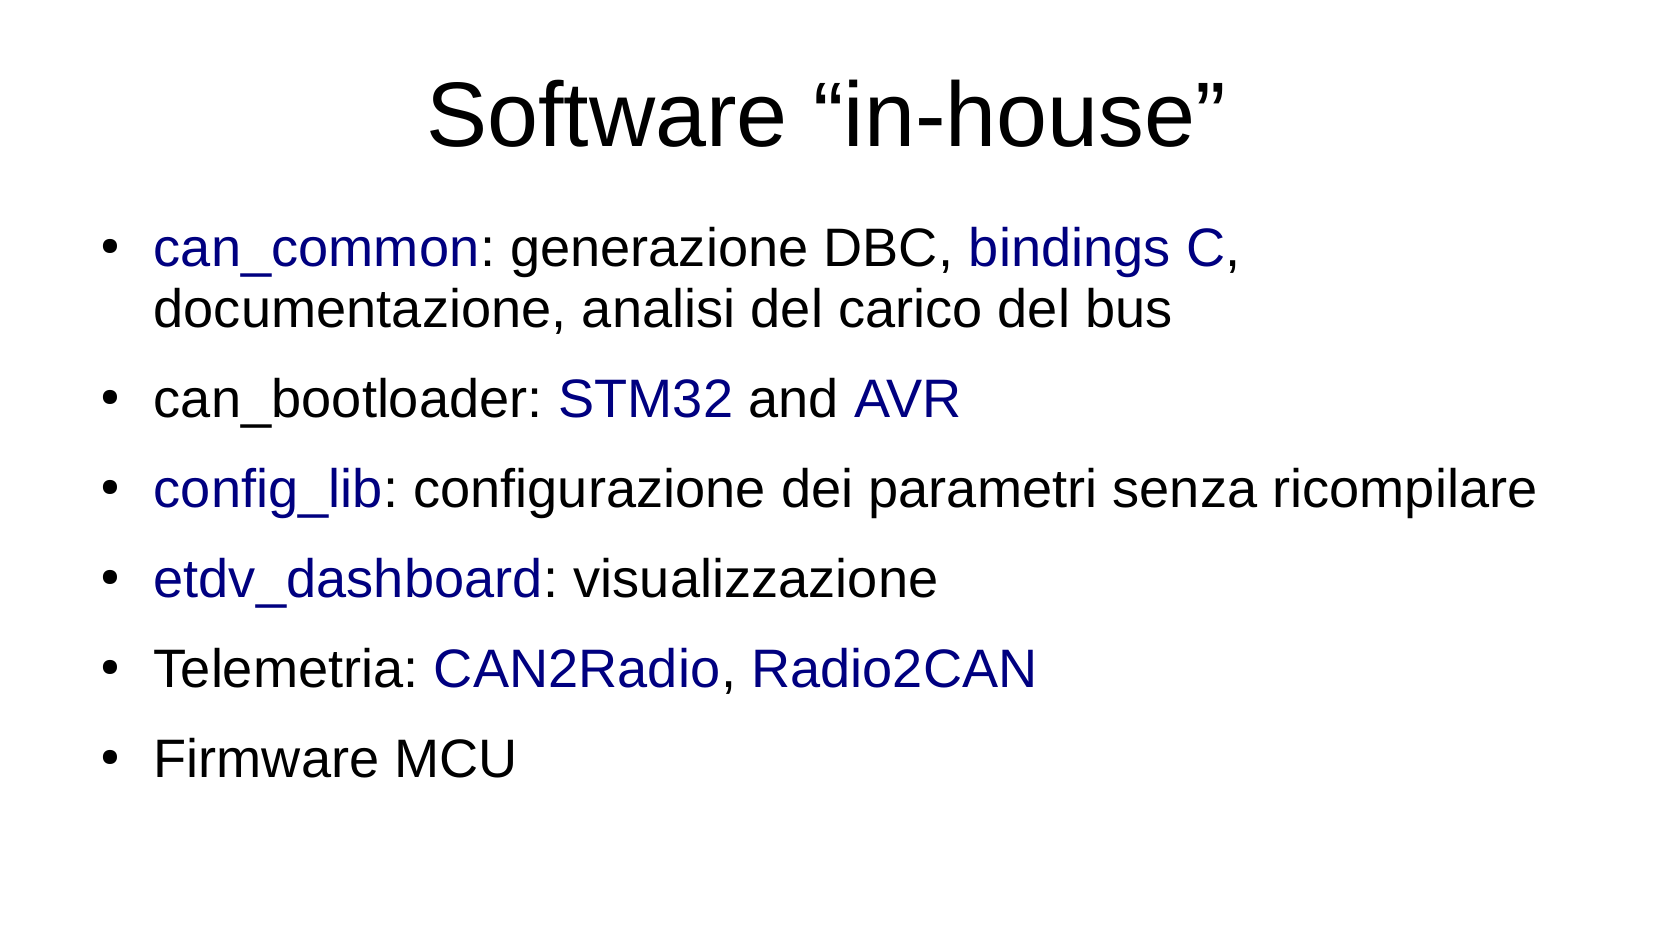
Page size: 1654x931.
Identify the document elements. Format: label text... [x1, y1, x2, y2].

list can_common: generazione DBC, bindings C, documentazione, analisi del carico del bus can_bootloader: STM32 and AVR config_lib: configurazione dei parametri senza ricompilare etdv_dashboard: visualizzazione Telemetria: CAN2Radio, Radio2CAN Firmware MCU [82, 217, 1571, 826]
title Software “in-house” [82, 37, 1571, 193]
